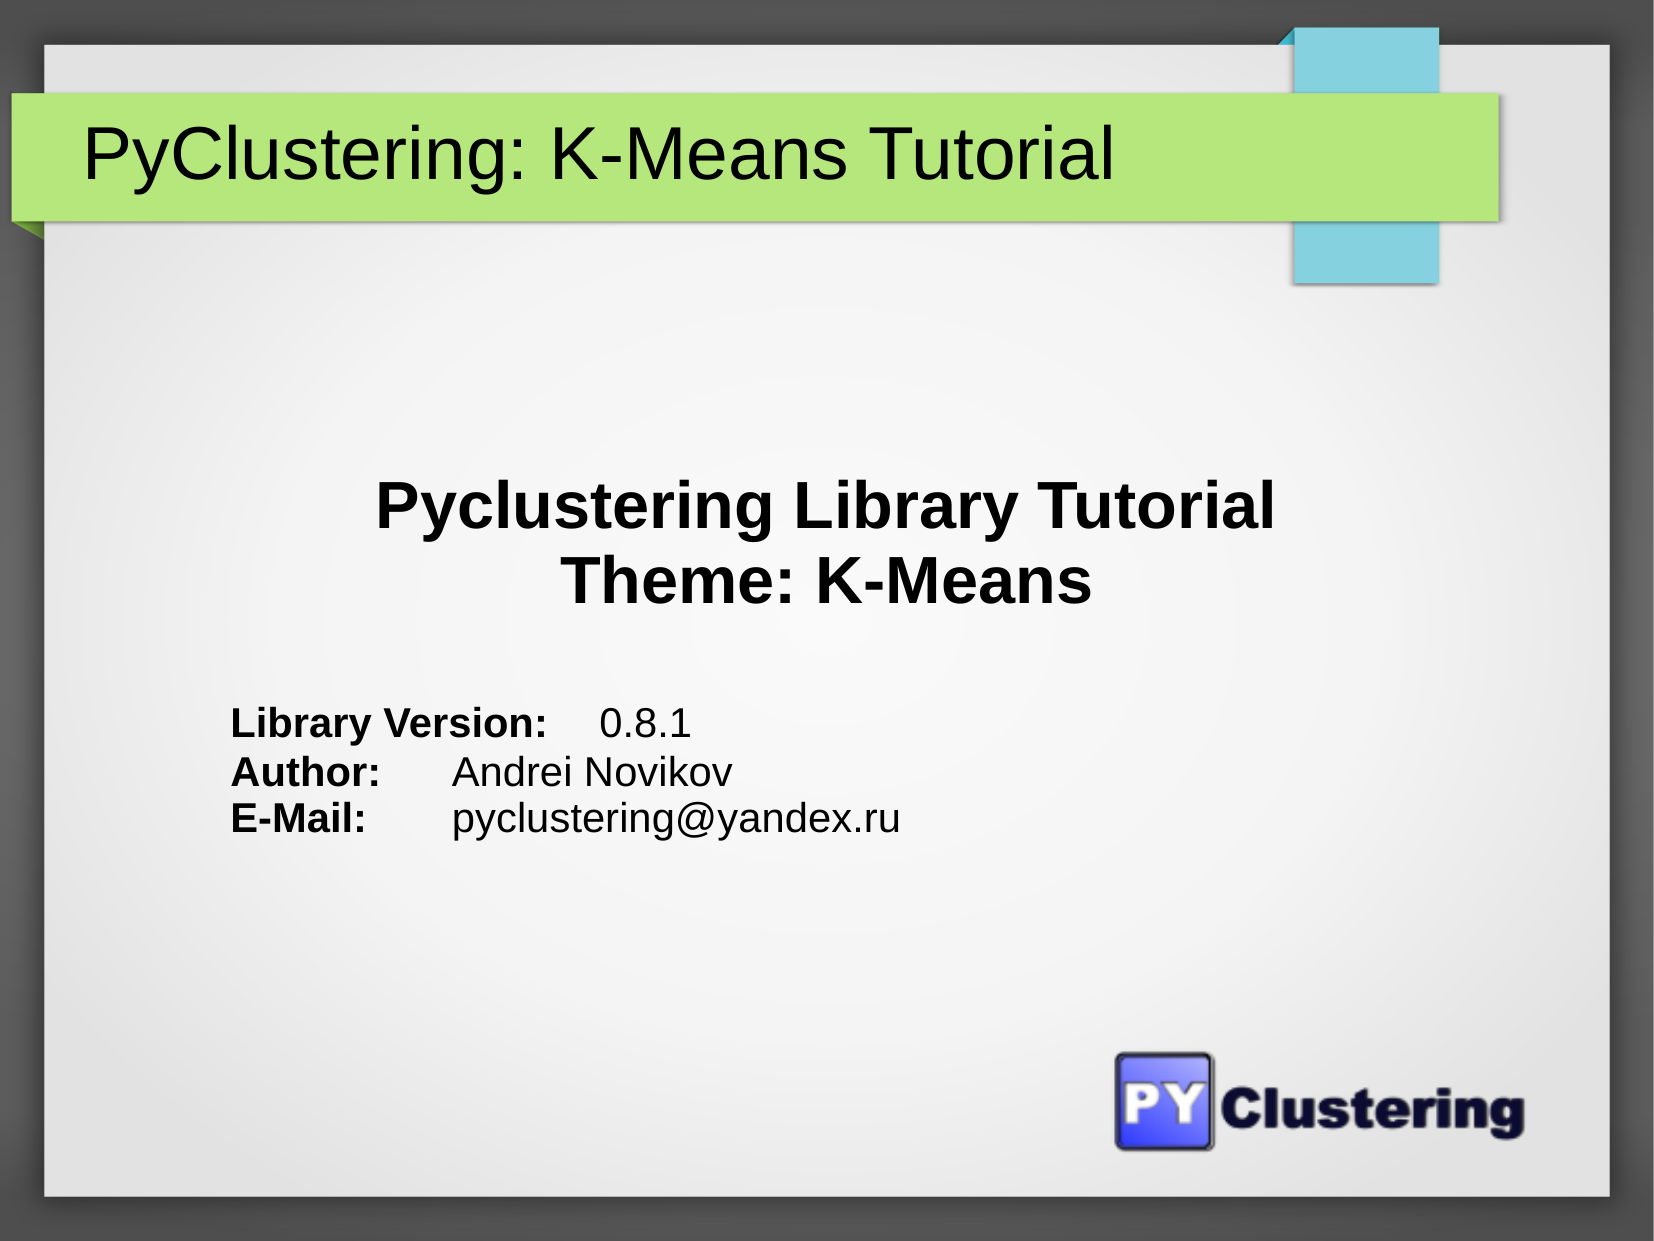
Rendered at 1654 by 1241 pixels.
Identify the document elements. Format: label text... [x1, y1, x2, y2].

picture [0, 0, 1654, 1241]
title PyClustering: K-Means Tutorial [82, 94, 1264, 213]
subtitle Pyclustering Library Tutorial Theme: K-Means Library Version: 0.8.1 Author: Andrei Novikov E-Mail: pyclustering@yandex.ru [82, 295, 1571, 1015]
